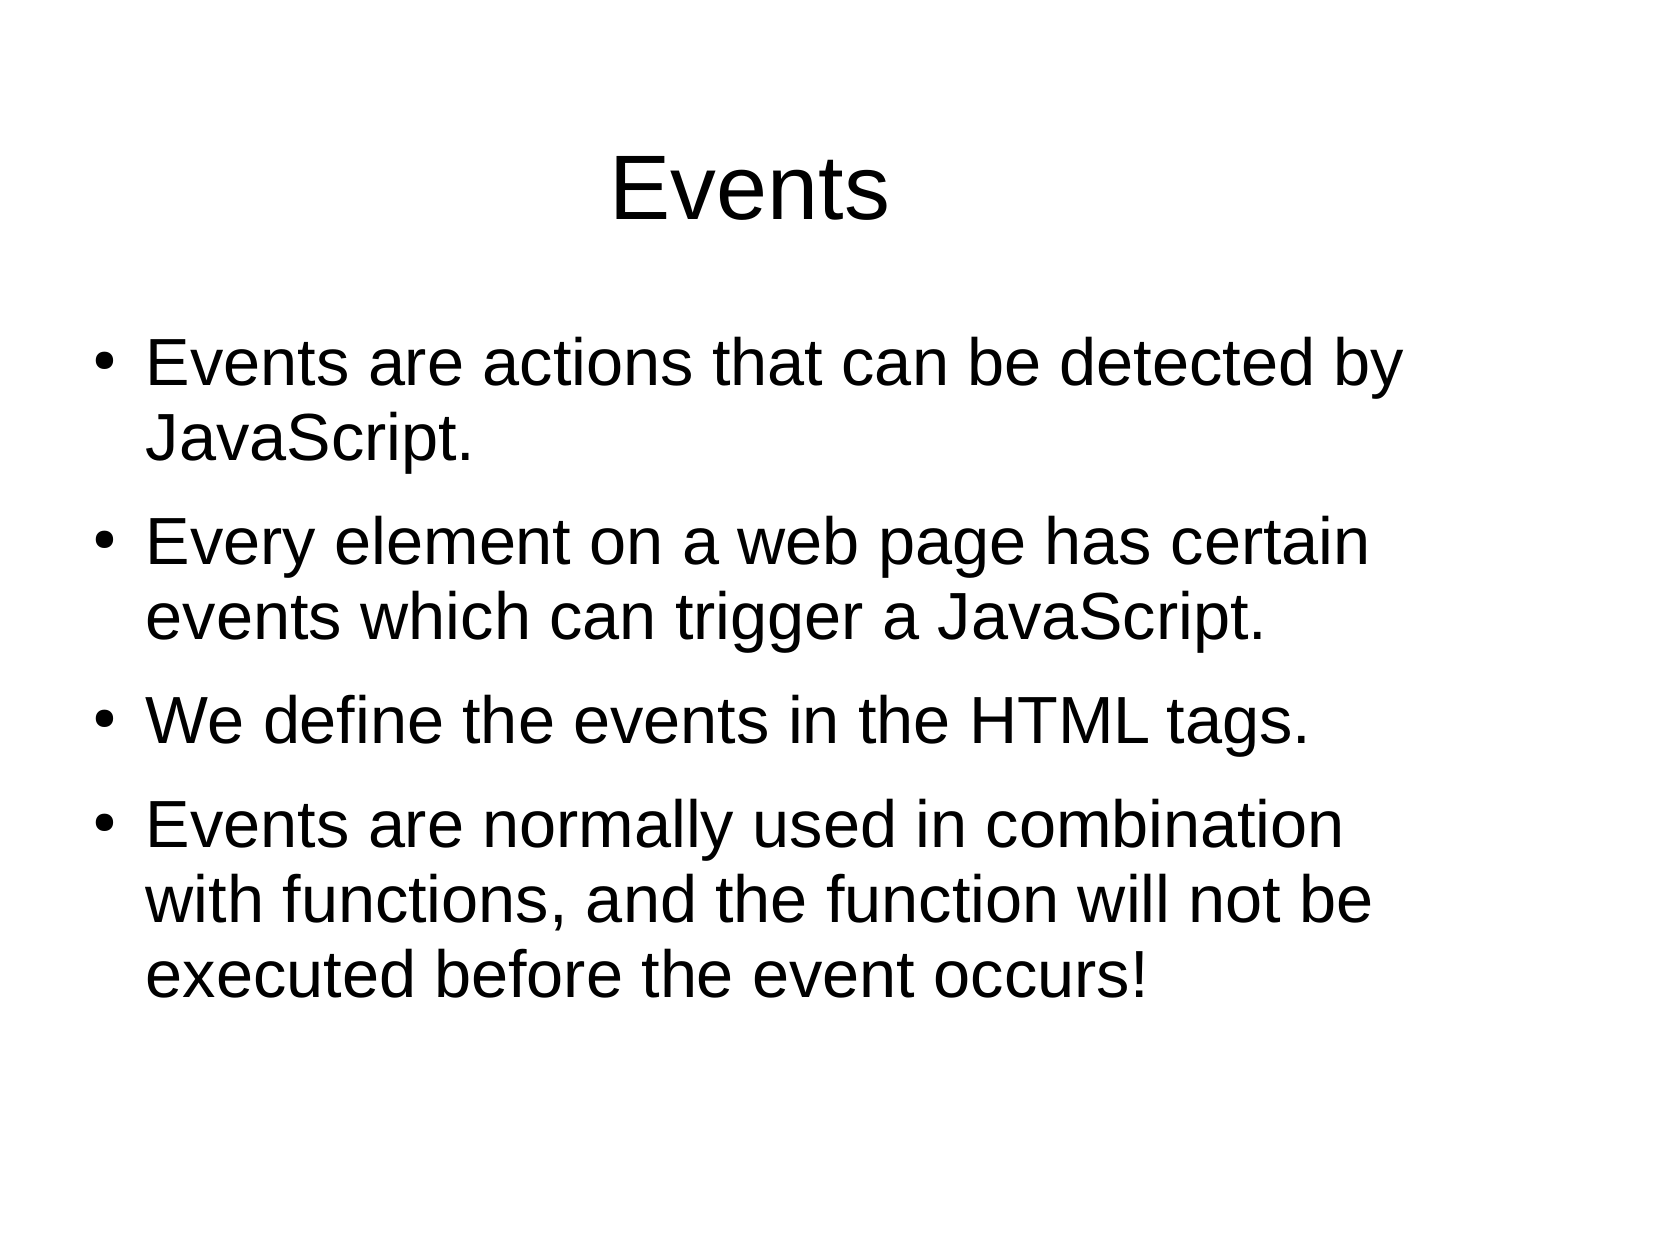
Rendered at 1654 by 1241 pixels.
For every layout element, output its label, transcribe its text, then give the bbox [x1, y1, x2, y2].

title Events [75, 82, 1426, 293]
list Events are actions that can be detected by JavaScript. Every element on a web page has certain events which can trigger a JavaScript. We define the events in the HTML tags. Events are normally used in combination with functions, and the function will not be executed before the event occurs! [75, 324, 1426, 1053]
